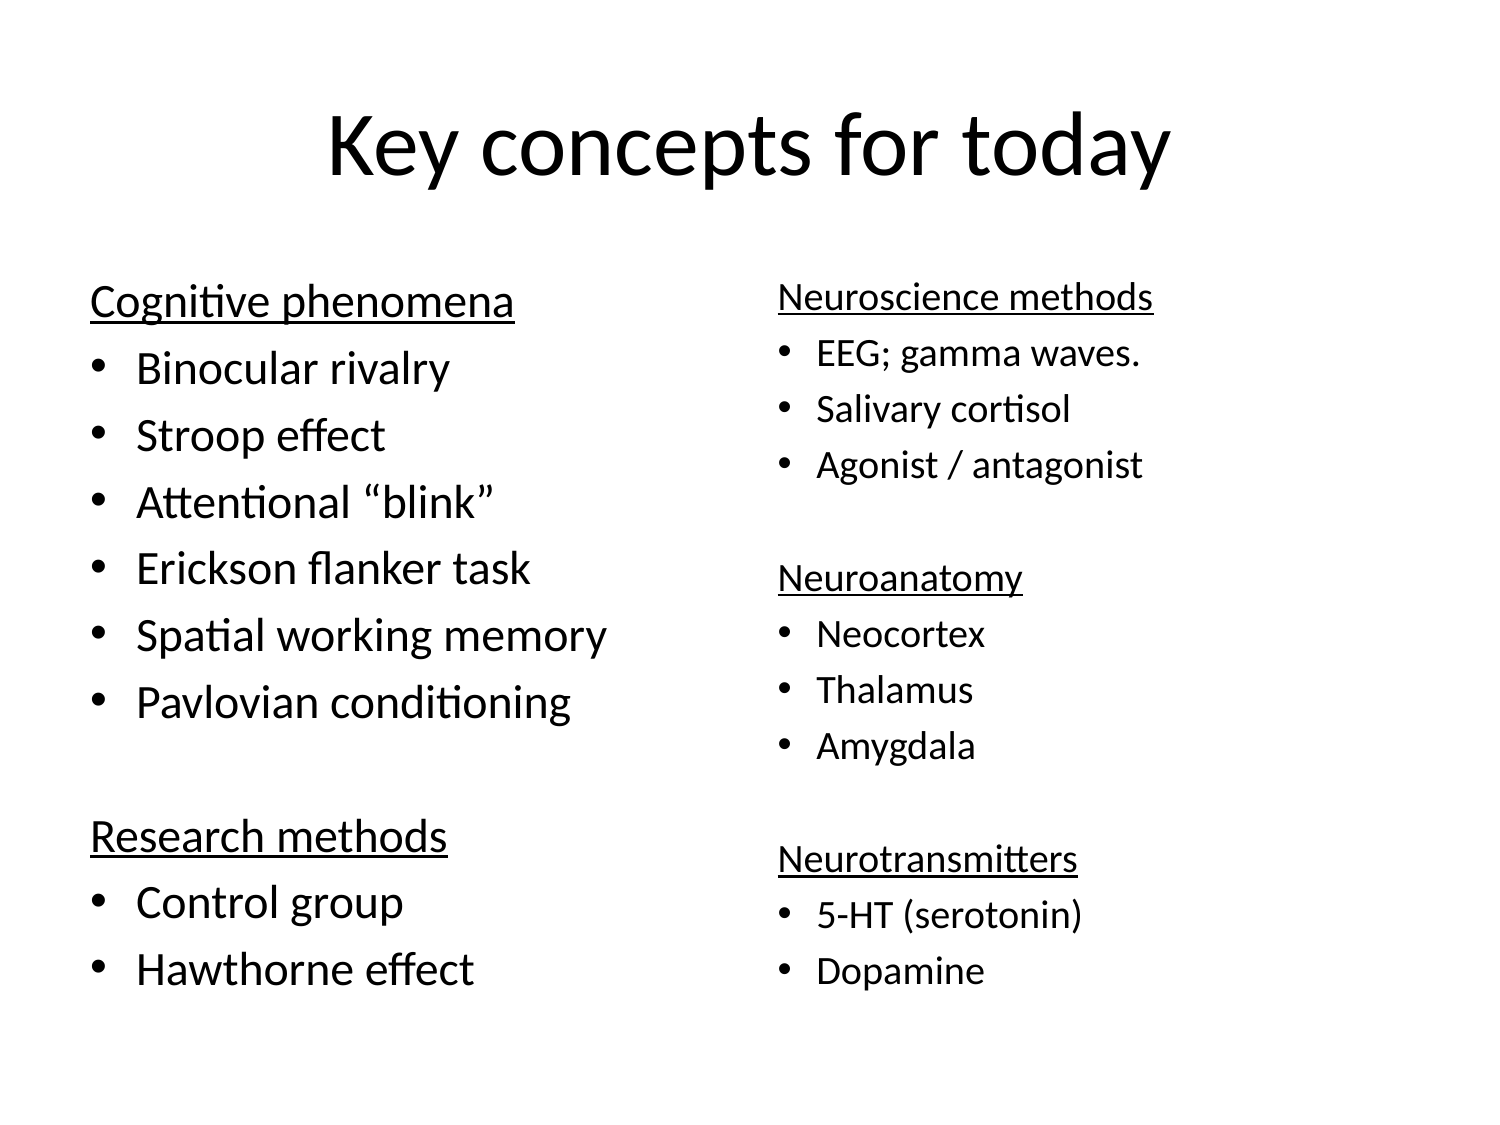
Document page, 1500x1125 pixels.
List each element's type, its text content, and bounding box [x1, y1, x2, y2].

list Cognitive phenomena Binocular rivalry Stroop effect Attentional “blink” Erickson flanker task Spatial working memory Pavlovian conditioning Research methods Control group Hawthorne effect [75, 262, 738, 1005]
title Key concepts for today [75, 45, 1425, 233]
list Neuroscience methods EEG; gamma waves. Salivary cortisol Agonist / antagonist Neuroanatomy Neocortex Thalamus Amygdala Neurotransmitters 5-HT (serotonin) Dopamine [762, 262, 1425, 1005]
